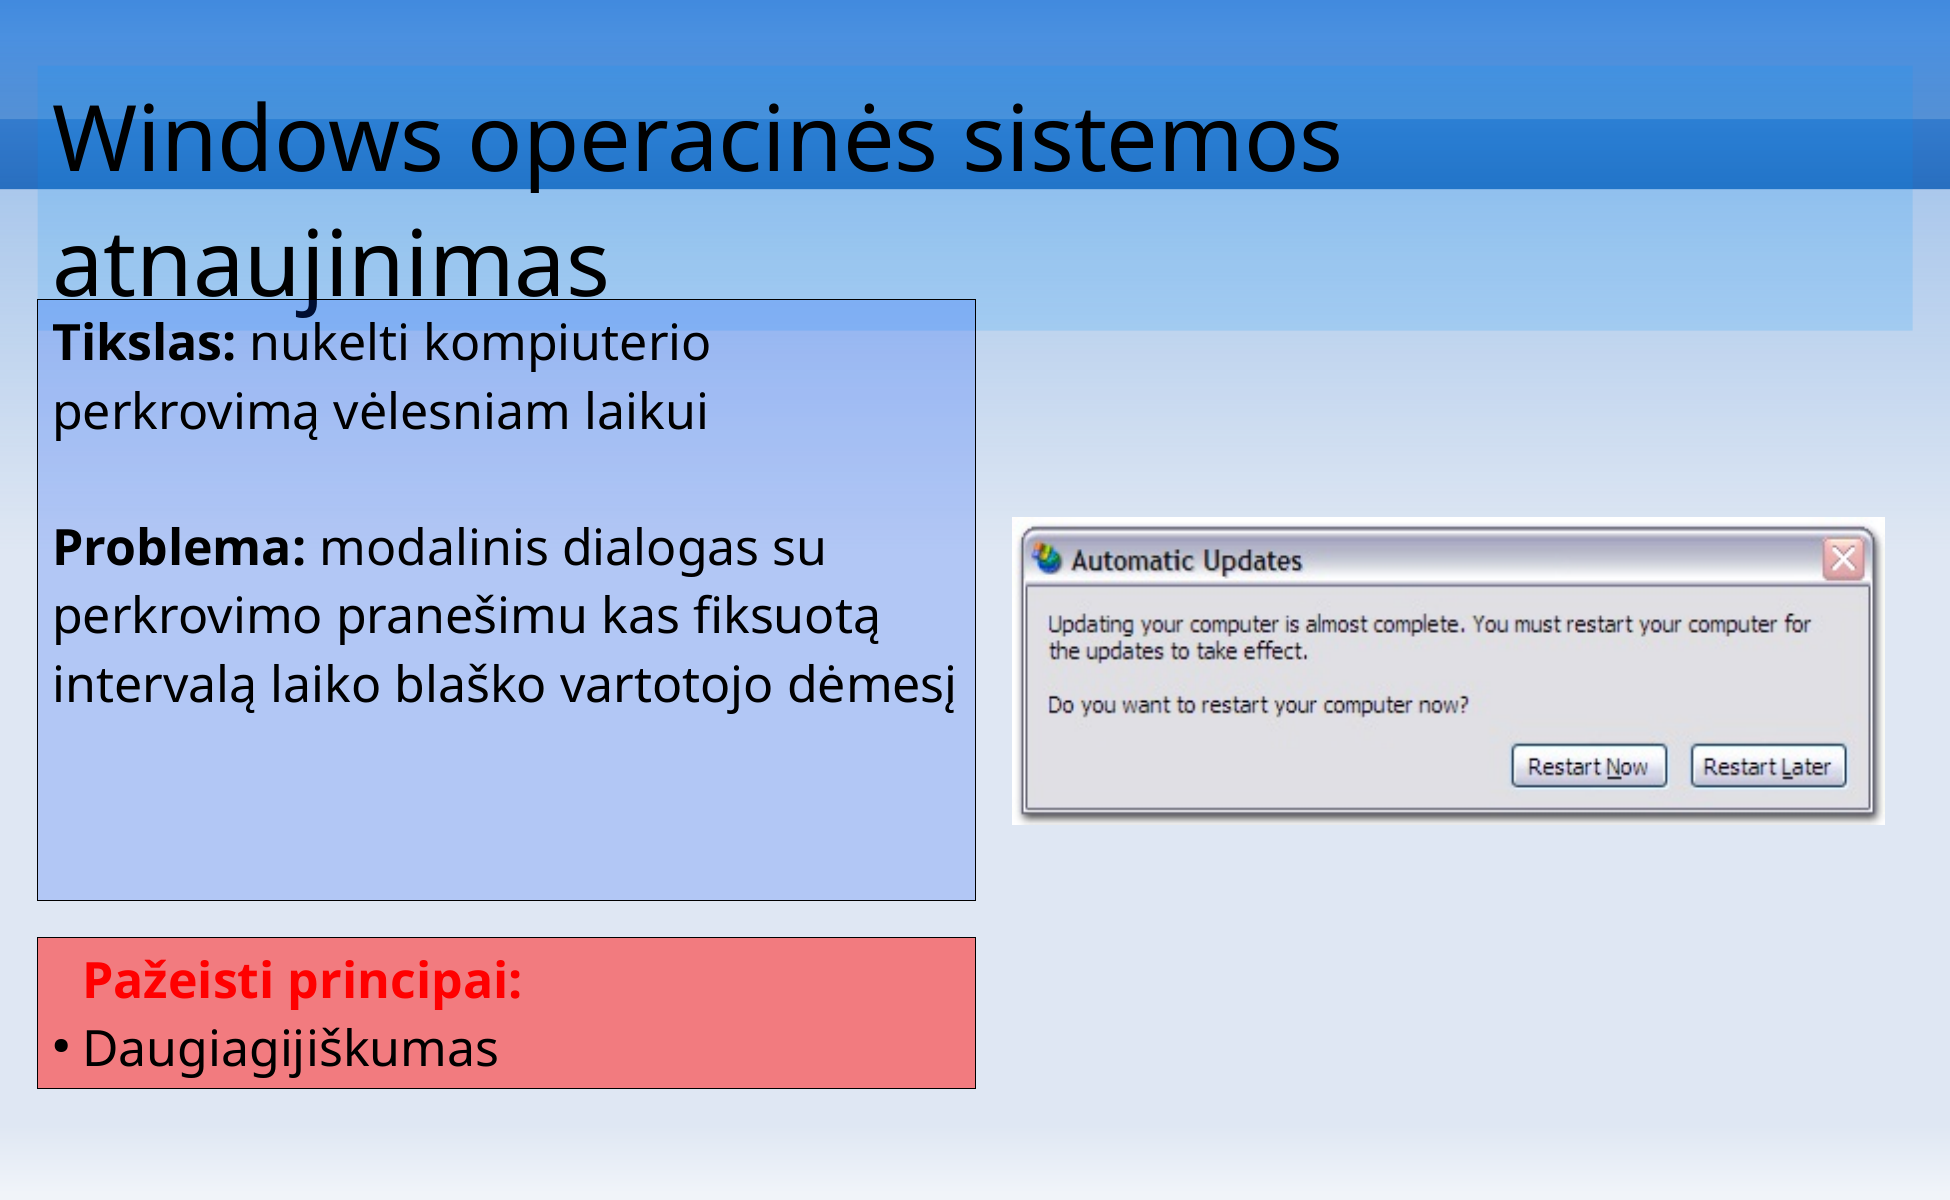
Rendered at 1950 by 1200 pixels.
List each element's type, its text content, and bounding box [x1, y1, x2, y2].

picture [0, 0, 1950, 1200]
text_box Tikslas: nukelti kompiuterio perkrovimą vėlesniam laikui Problema: modalinis dialogas su perkrovimo pranešimu kas fiksuotą intervalą laiko blaško vartotojo dėmesį [37, 299, 976, 901]
text_box Windows operacinės sistemos atnaujinimas [37, 65, 1913, 188]
text_box Pažeisti principai: Daugiagijiškumas [37, 937, 976, 1069]
